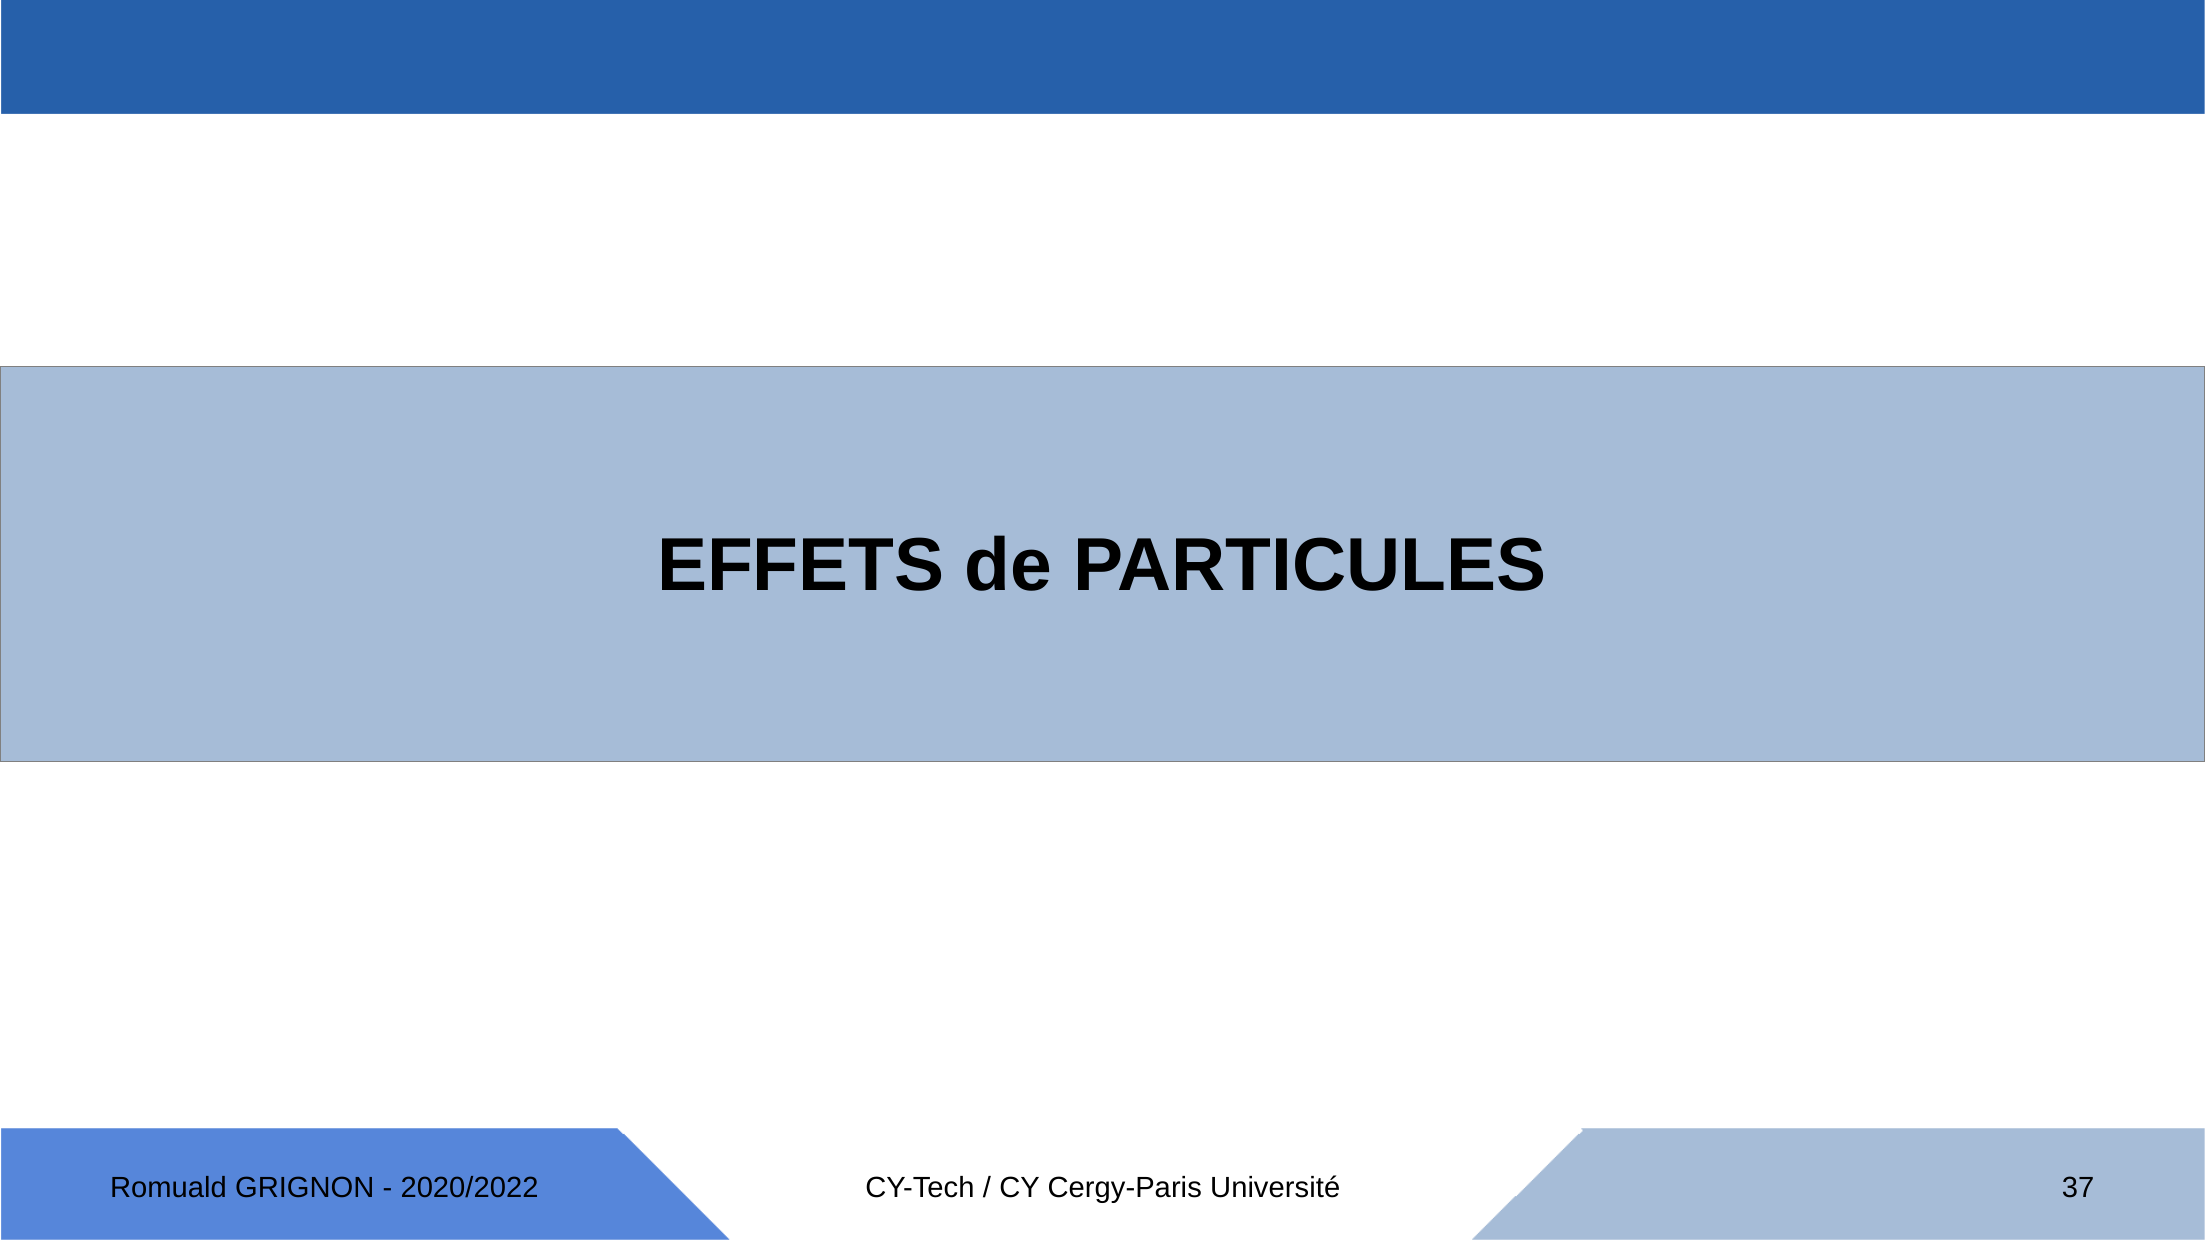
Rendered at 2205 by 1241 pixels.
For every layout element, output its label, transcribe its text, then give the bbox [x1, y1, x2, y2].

picture [0, 762, 2205, 1241]
text_box EFFETS de PARTICULES [0, 366, 2205, 762]
picture [0, 0, 2205, 366]
